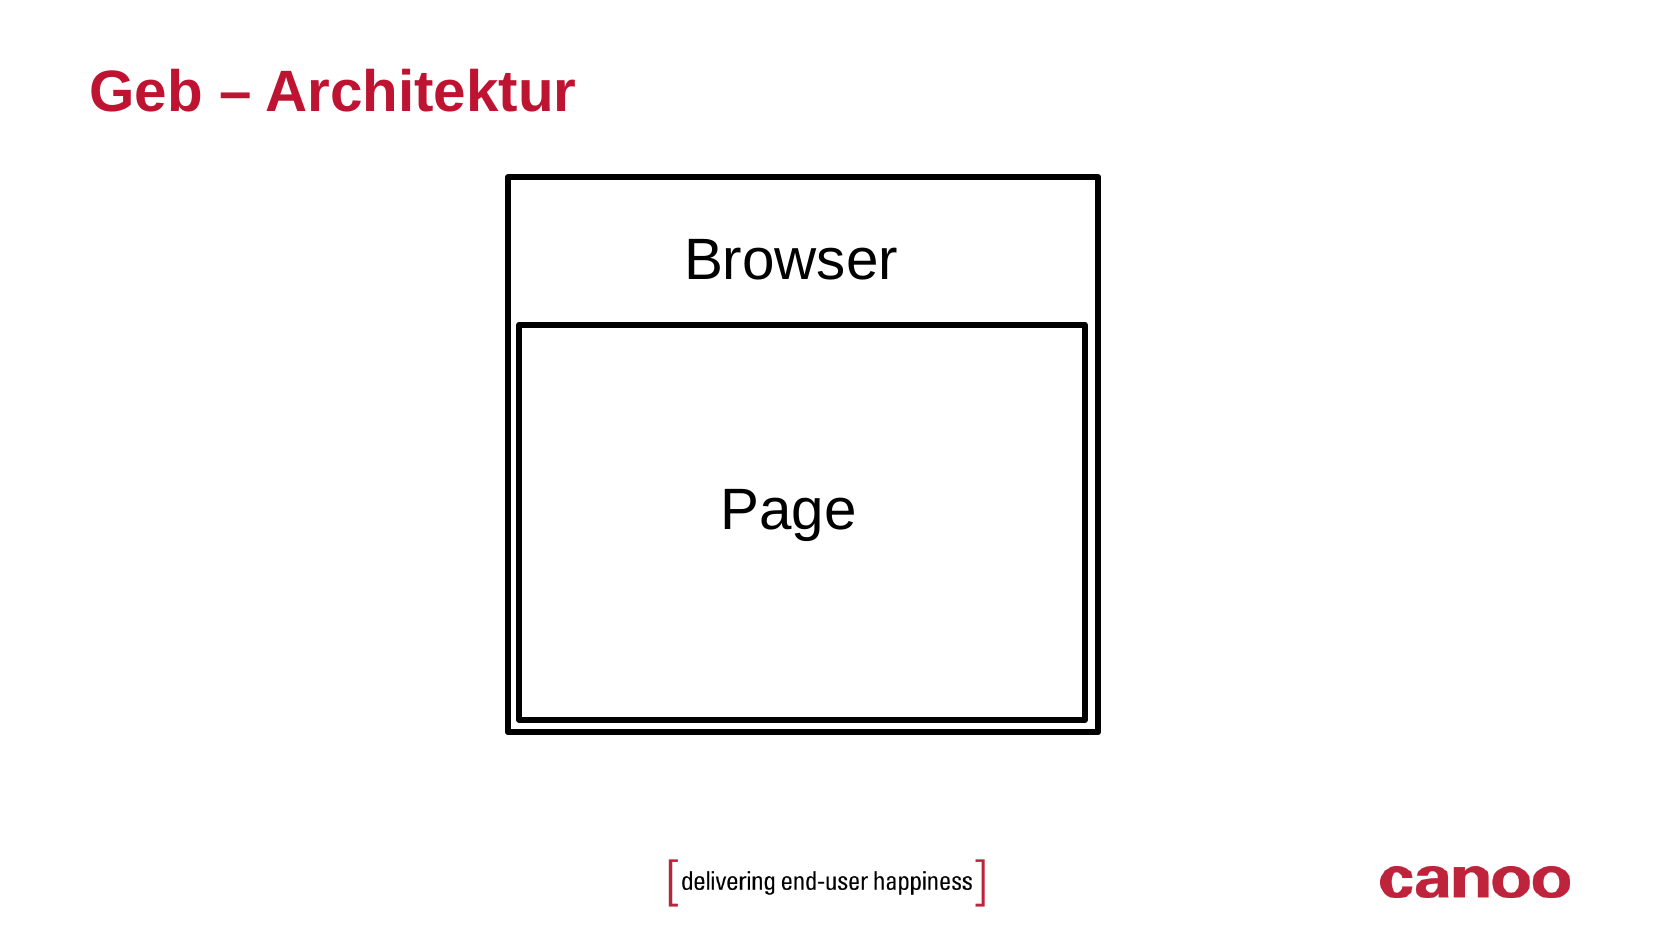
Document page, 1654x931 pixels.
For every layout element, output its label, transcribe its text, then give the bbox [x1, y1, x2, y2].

picture [1380, 866, 1570, 898]
title Geb – Architektur [75, 45, 1591, 136]
picture [662, 855, 991, 910]
text_box Page [705, 463, 976, 571]
text_box Browser [669, 214, 946, 316]
